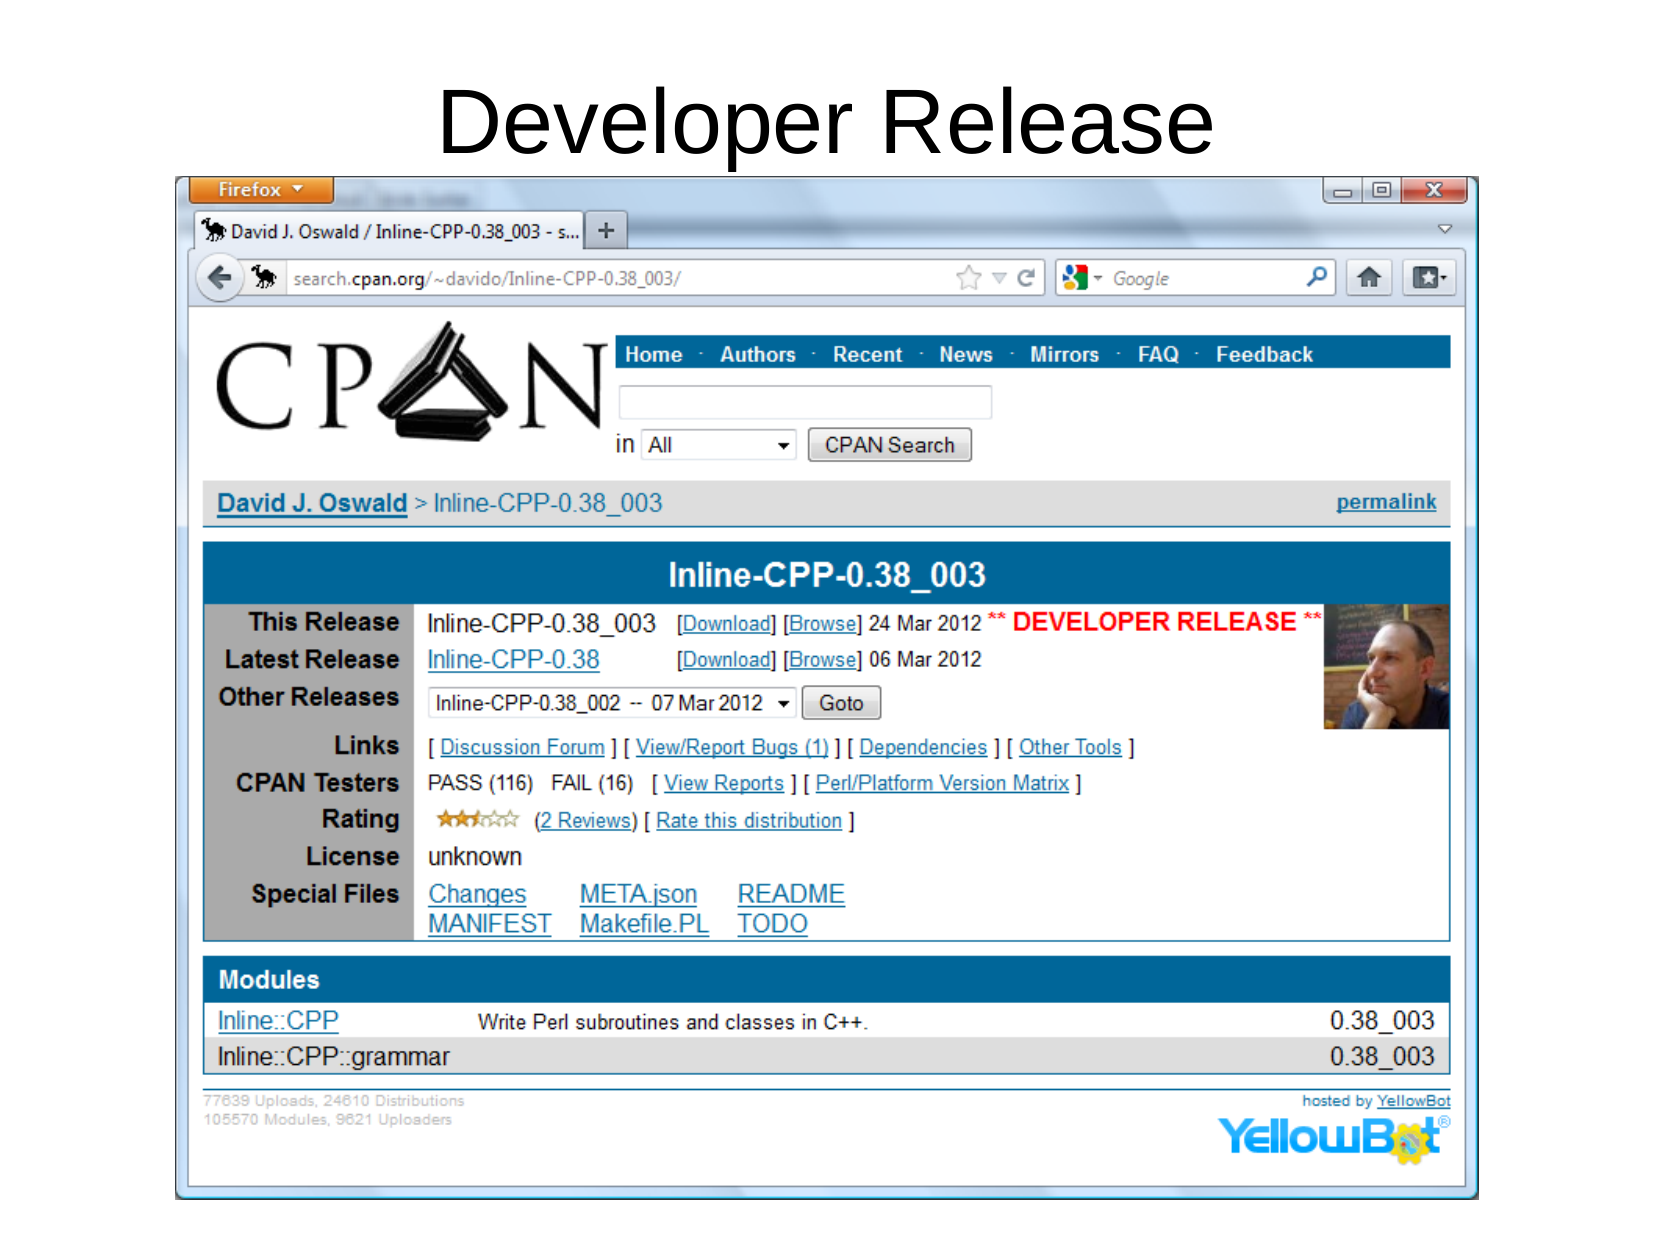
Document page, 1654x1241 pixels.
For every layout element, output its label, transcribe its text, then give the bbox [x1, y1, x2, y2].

title Developer Release [82, 17, 1571, 226]
picture [175, 176, 1479, 1201]
